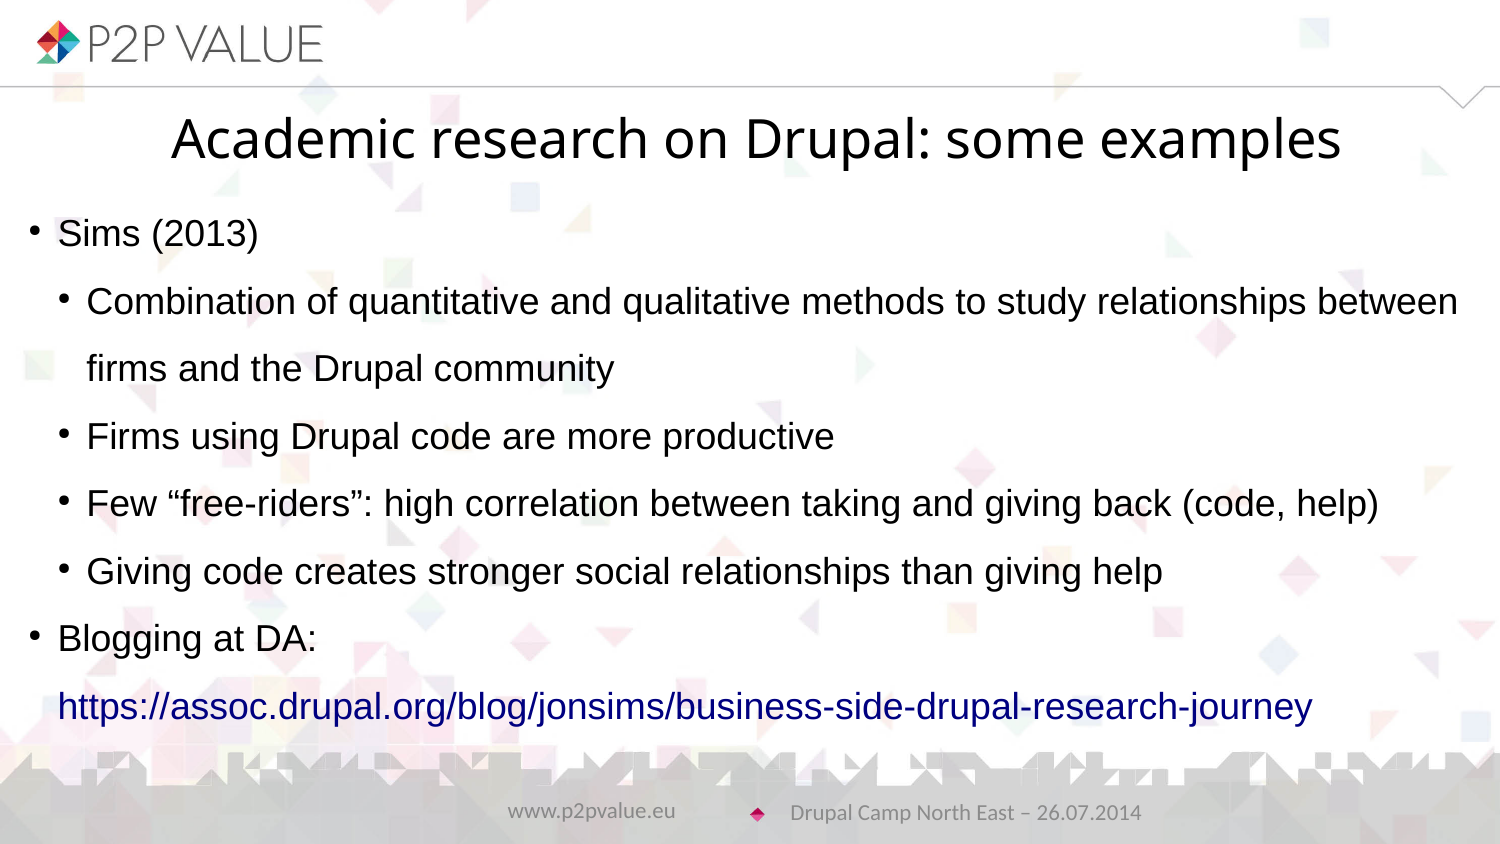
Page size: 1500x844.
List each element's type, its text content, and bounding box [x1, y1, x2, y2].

subtitle Sims (2013) Combination of quantitative and qualitative methods to study relationships between firms and the Drupal community Firms using Drupal code are more productive Few “free-riders”: high correlation between taking and giving back (code, help) Giving code creates stronger social relationships than giving help Blogging at DA: https://assoc.drupal.org/blog/jonsims/business-side-drupal-research-journey [15, 180, 1496, 736]
text_box Drupal Camp North East – 26.07.2014 [777, 788, 1470, 834]
title Academic research on Drupal: some examples [60, 92, 1456, 181]
text_box www.p2pvalue.eu [501, 789, 720, 829]
picture [0, 0, 1500, 844]
